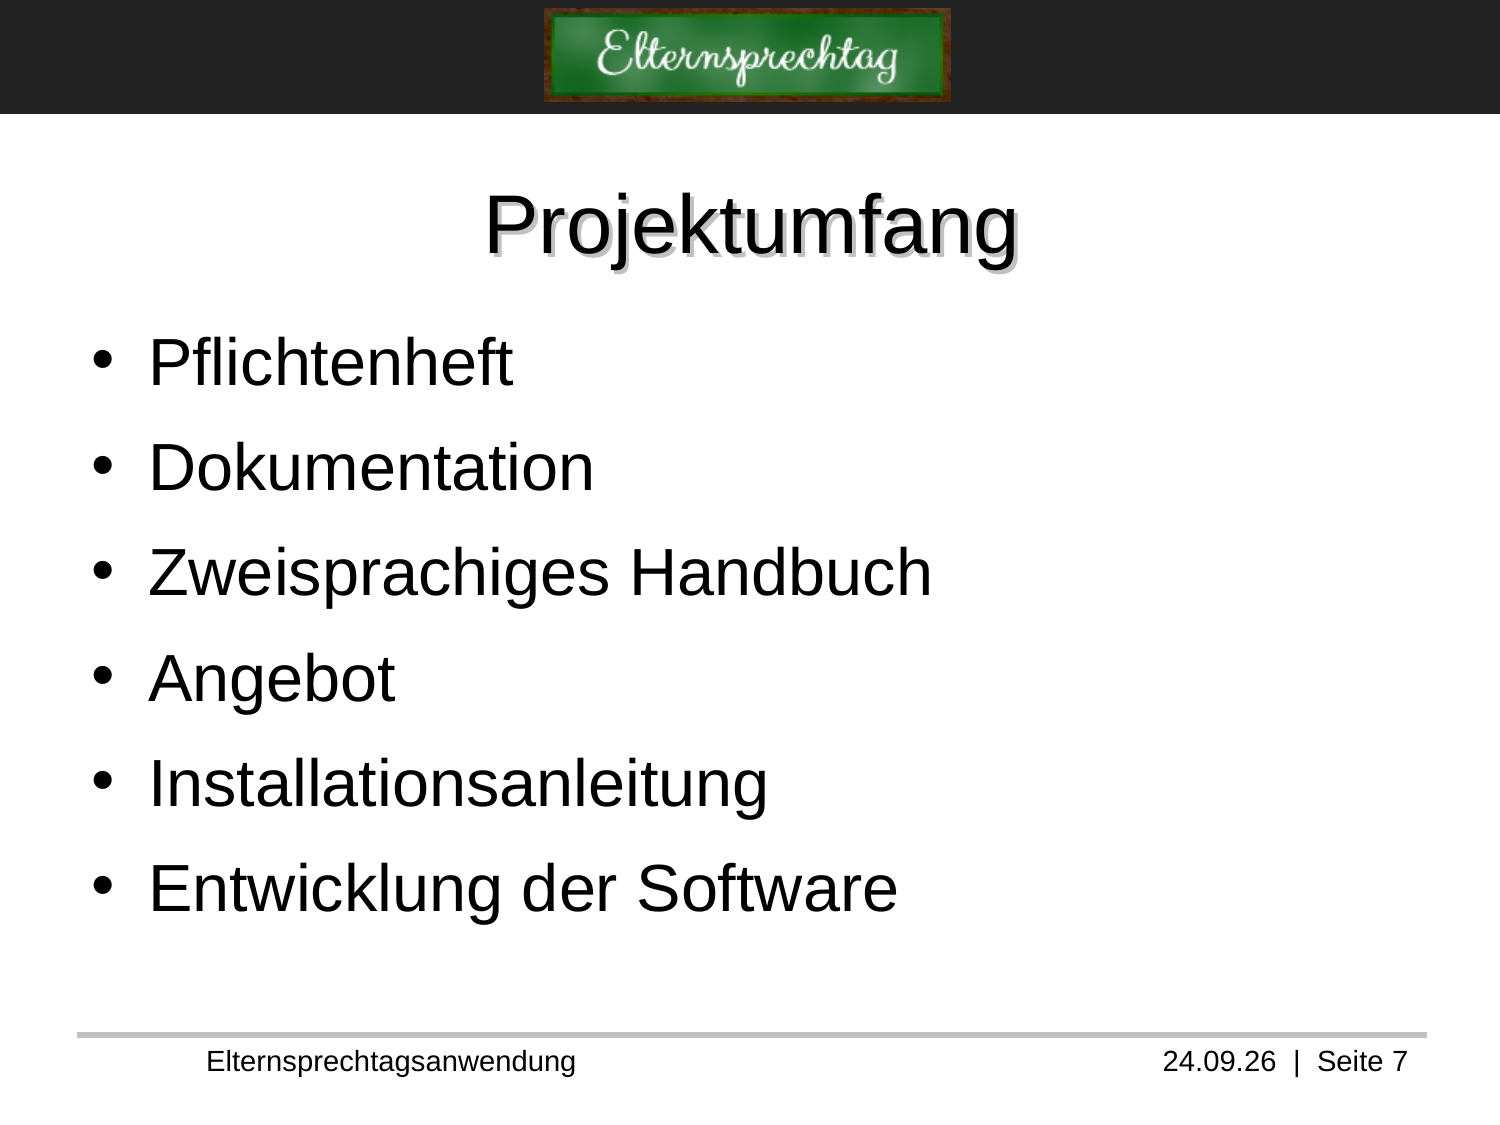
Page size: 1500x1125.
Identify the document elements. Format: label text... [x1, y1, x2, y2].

picture [0, 0, 1500, 114]
title Projektumfang [76, 160, 1427, 279]
list Pflichtenheft Dokumentation Zweisprachiges Handbuch Angebot Installationsanleitung Entwicklung der Software [76, 302, 1427, 1000]
